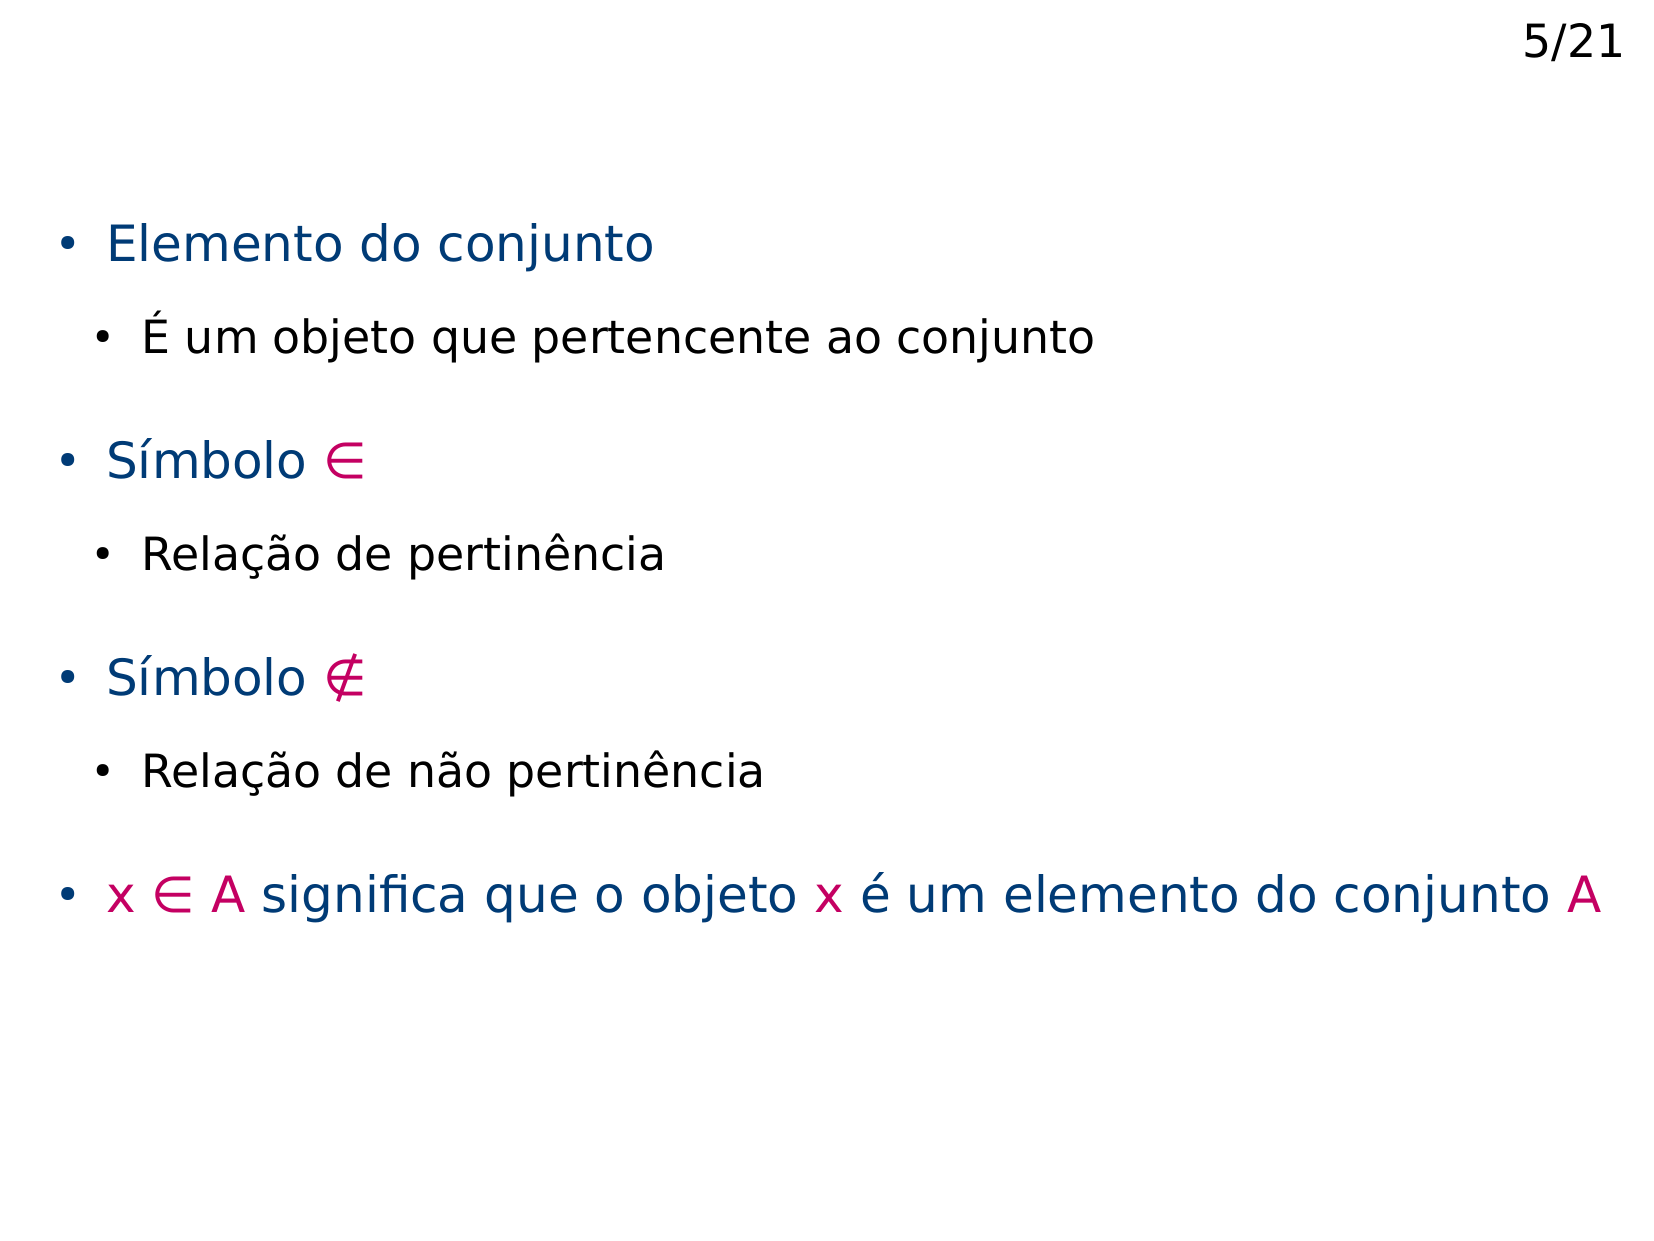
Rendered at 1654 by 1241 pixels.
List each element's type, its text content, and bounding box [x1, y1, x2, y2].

list Elemento do conjunto É um objeto que pertencente ao conjunto Símbolo ∈ Relação de pertinência Símbolo ∉ Relação de não pertinência x ∈ A significa que o objeto x é um elemento do conjunto A [59, 206, 1625, 1211]
